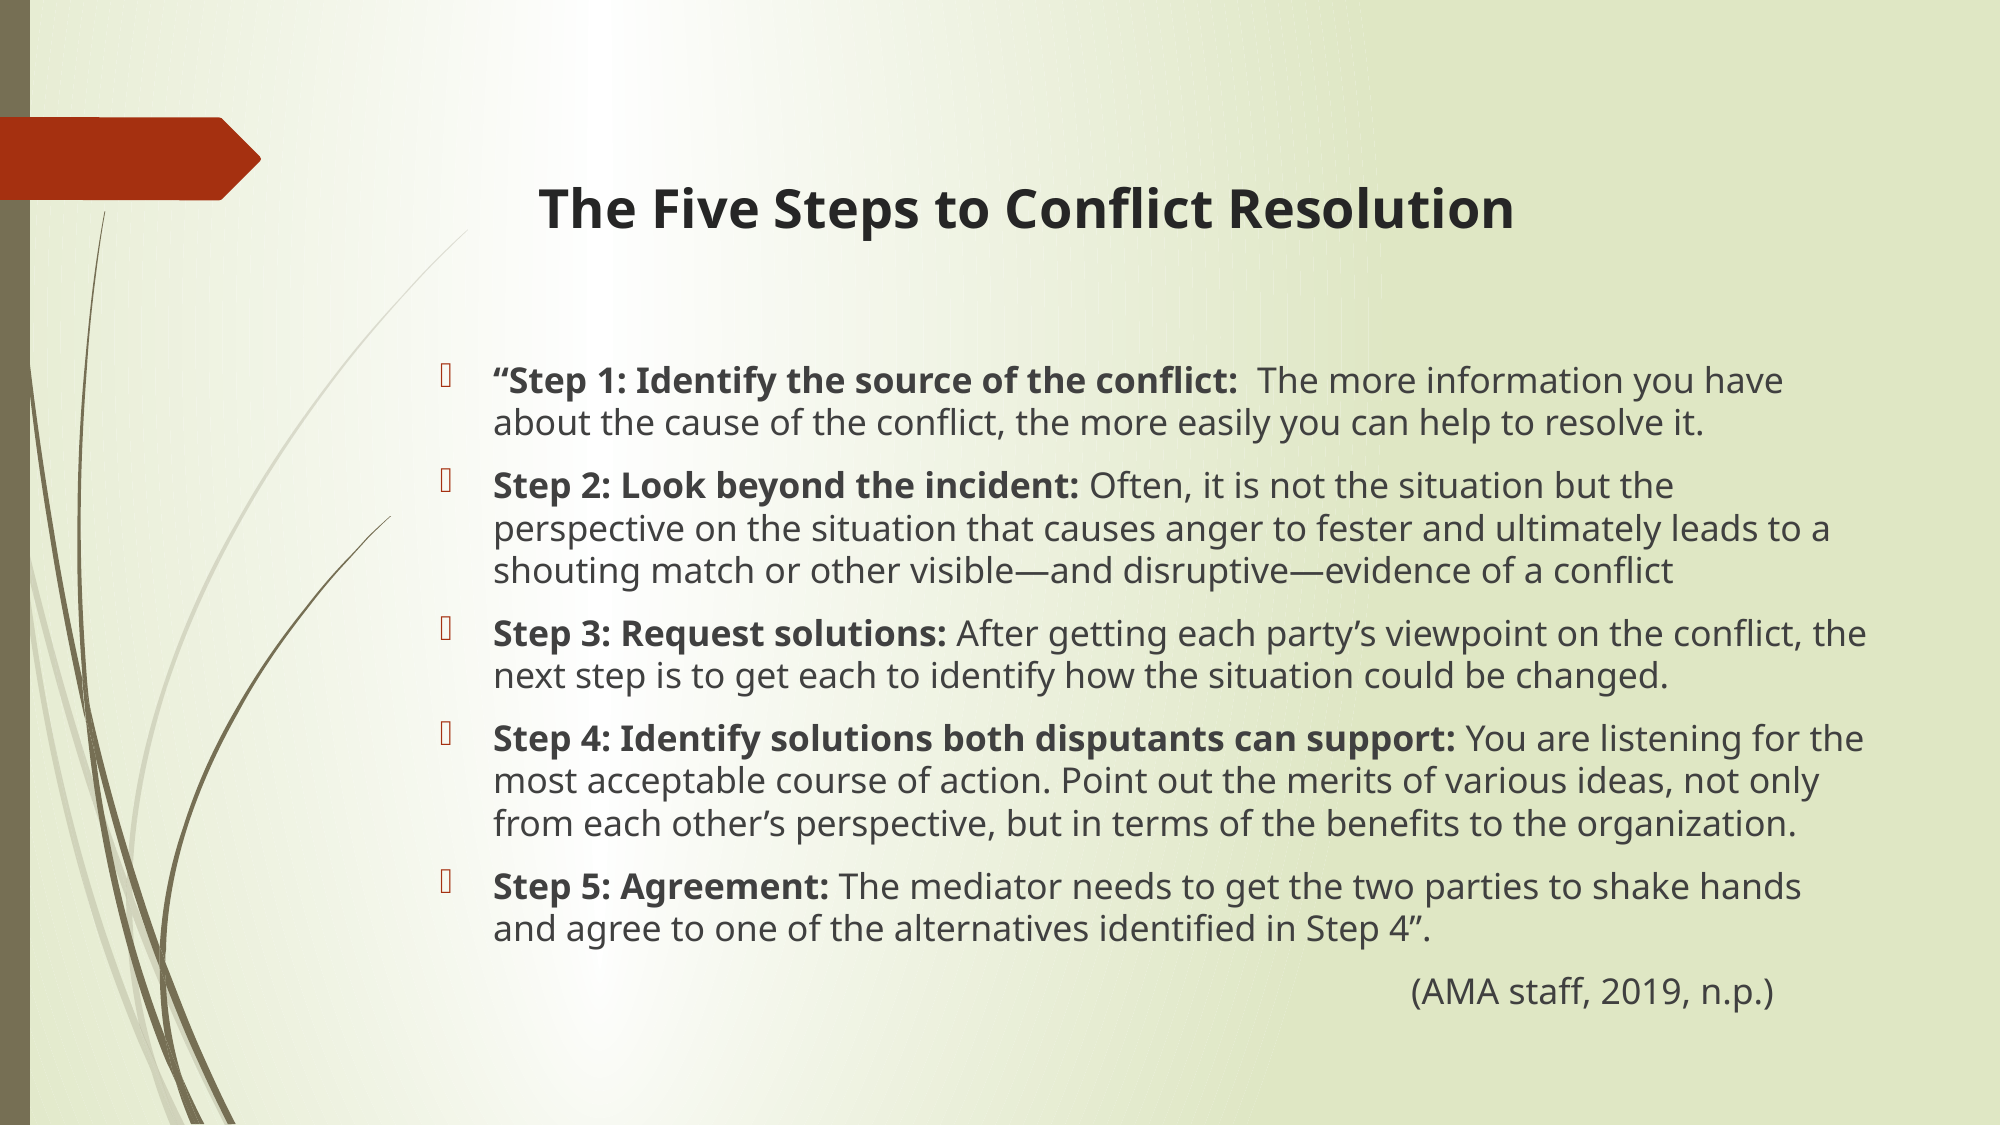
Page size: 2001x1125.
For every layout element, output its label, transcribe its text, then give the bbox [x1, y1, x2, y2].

list “Step 1: Identify the source of the conflict: The more information you have about the cause of the conflict, the more easily you can help to resolve it. Step 2: Look beyond the incident: Often, it is not the situation but the perspective on the situation that causes anger to fester and ultimately leads to a shouting match or other visible—and disruptive—evidence of a conflict Step 3: Request solutions: After getting each party’s viewpoint on the conflict, the next step is to get each to identify how the situation could be changed. Step 4: Identify solutions both disputants can support: You are listening for the most acceptable course of action. Point out the merits of various ideas, not only from each other’s perspective, but in terms of the benefits to the organization. Step 5: Agreement: The mediator needs to get the two parties to shake hands and agree to one of the alternatives identified in Step 4”. (AMA staff, 2019, n.p.) [424, 350, 1888, 1038]
title The Five Steps to Conflict Resolution [425, 102, 1888, 313]
